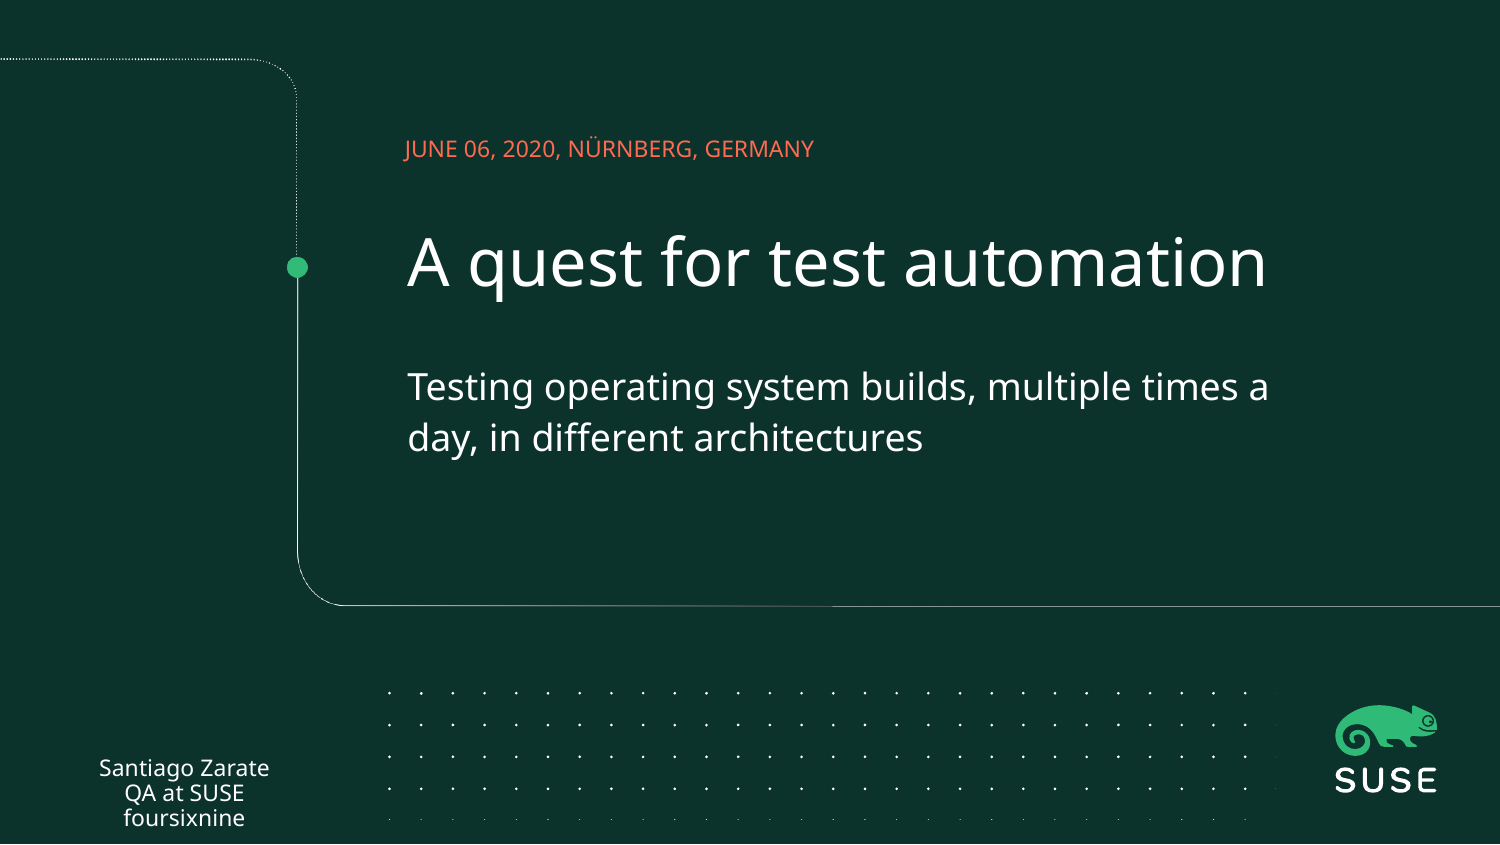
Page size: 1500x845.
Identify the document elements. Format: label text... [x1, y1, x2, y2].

picture [0, 58, 1500, 607]
title JUNE 06, 2020, NÜRNBERG, GERMANY [389, 129, 1347, 179]
title A quest for test automation [407, 181, 1312, 339]
list Testing operating system builds, multiple times a day, in different architectures [407, 360, 1312, 567]
title Santiago Zarate QA at SUSE foursixnine [9, 749, 361, 799]
